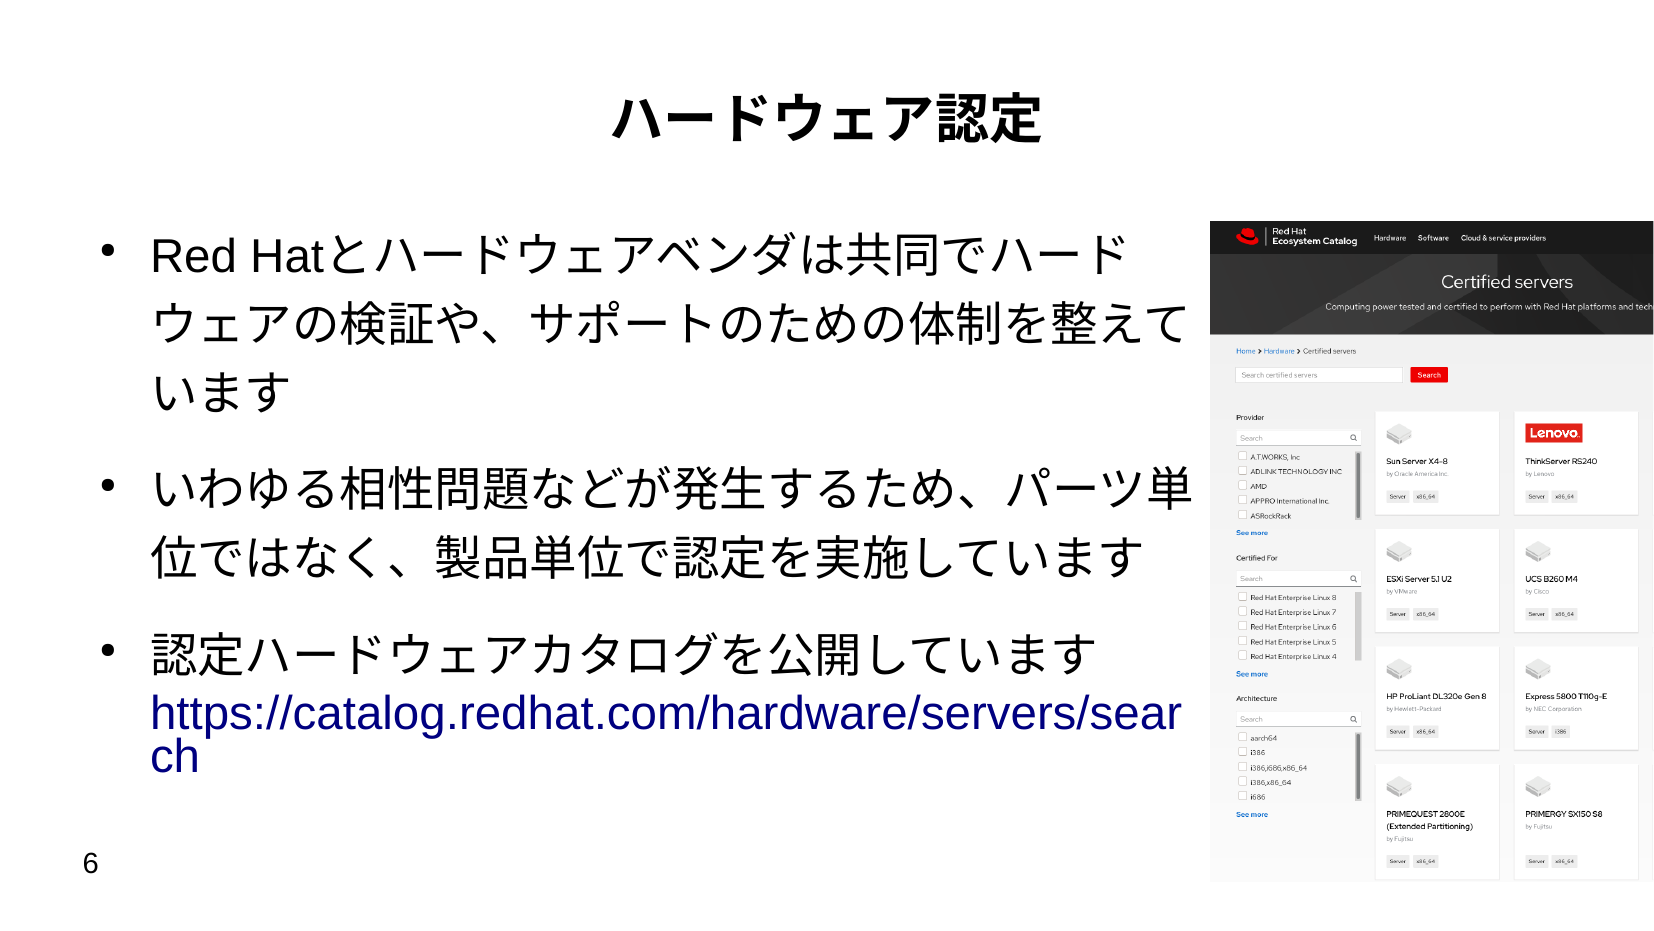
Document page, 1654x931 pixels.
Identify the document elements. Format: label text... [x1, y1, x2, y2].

picture [1210, 221, 1654, 882]
title ハードウェア認定 [82, 37, 1571, 193]
list Red Hatとハードウェアベンダは共同でハードウェアの検証や、サポートのための体制を整えています いわゆる相性問題などが発生するため、パーツ単位ではなく、製品単位で認定を実施しています 認定ハードウェアカタログを公開していますhttps://catalog.redhat.com/hardware/servers/search [82, 217, 1196, 758]
